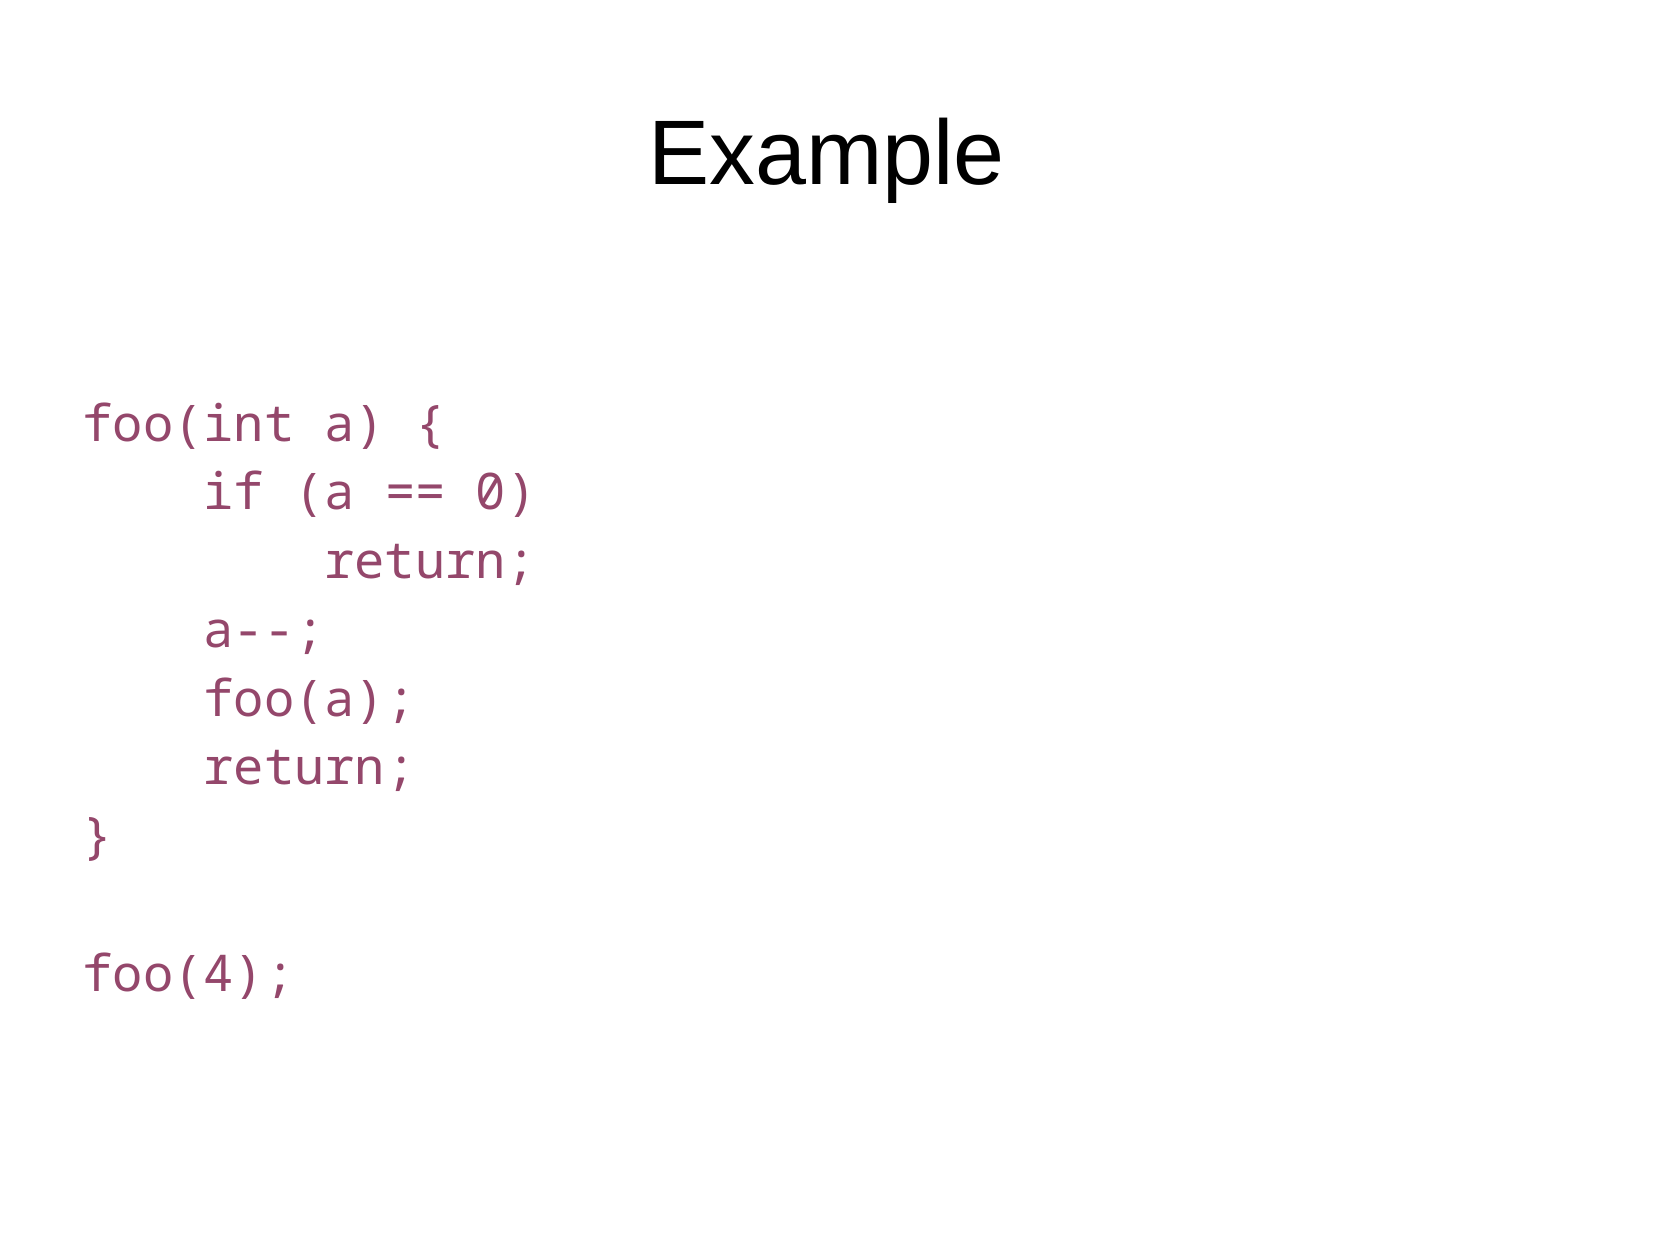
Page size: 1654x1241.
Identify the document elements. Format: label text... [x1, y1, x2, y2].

list foo(int a) { if (a == 0) return; a--; foo(a); return; } foo(4); [82, 290, 809, 1010]
title Example [82, 49, 1571, 257]
